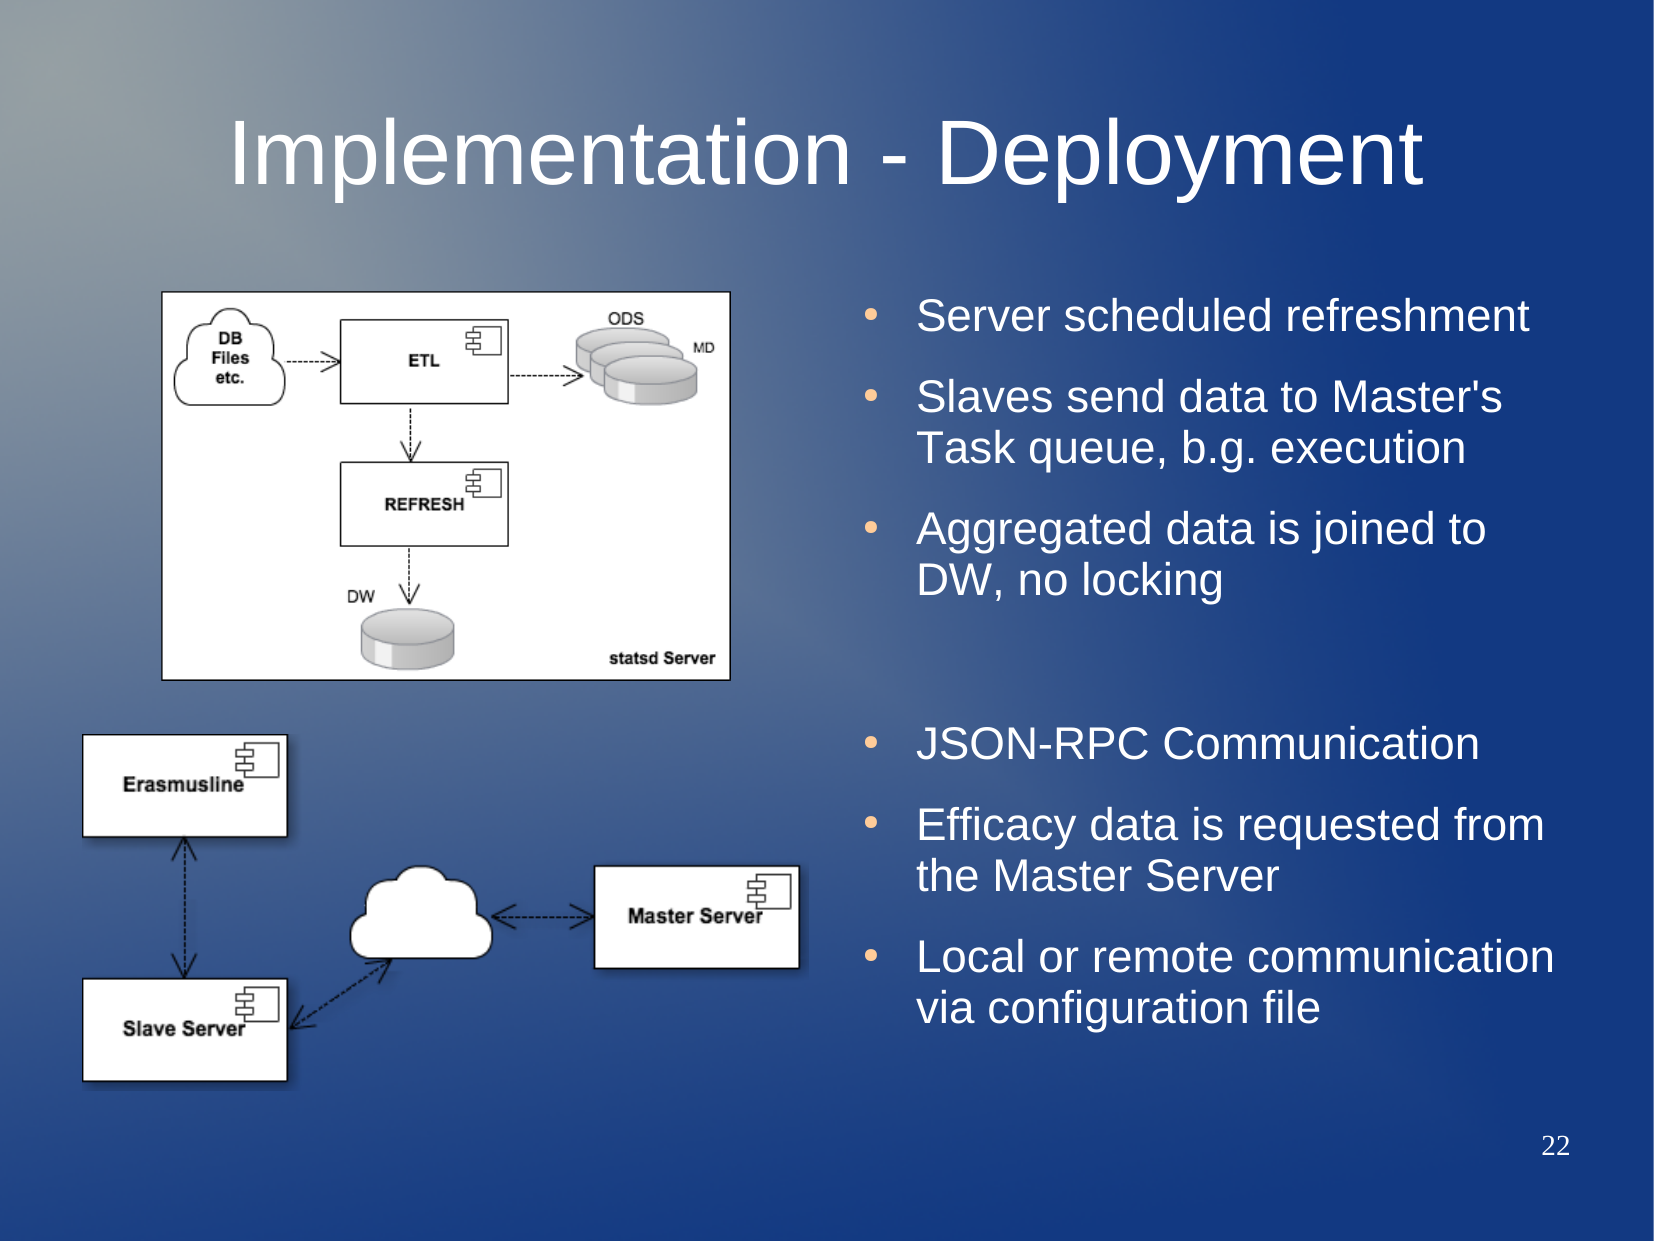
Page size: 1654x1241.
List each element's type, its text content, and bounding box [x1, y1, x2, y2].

title Implementation - Deployment [82, 49, 1571, 257]
list Server scheduled refreshment Slaves send data to Master's Task queue, b.g. execution Aggregated data is joined to DW, no locking [845, 290, 1572, 681]
list JSON-RPC Communication Efficacy data is requested from the Master Server Local or remote communication via configuration file [845, 717, 1572, 1109]
picture [0, 0, 1654, 1241]
